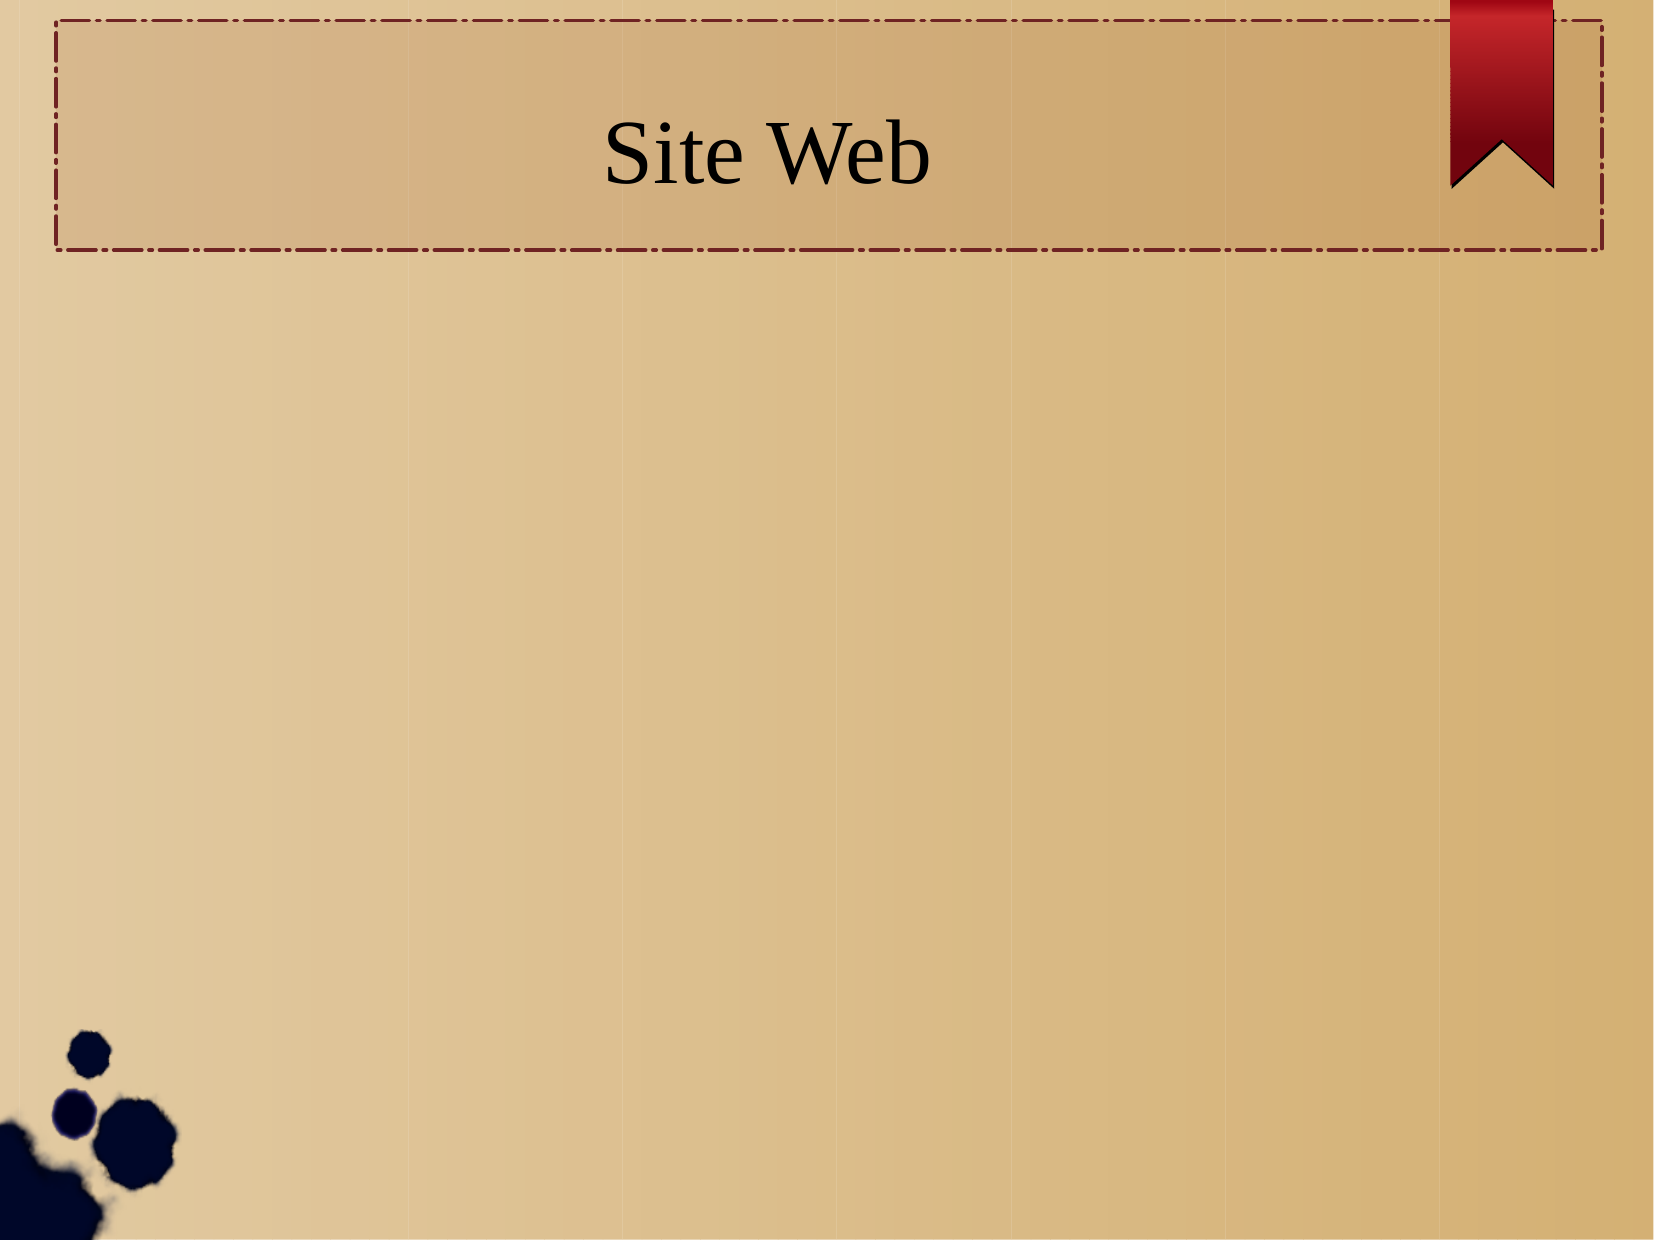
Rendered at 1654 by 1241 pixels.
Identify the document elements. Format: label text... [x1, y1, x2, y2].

title Site Web [82, 49, 1453, 257]
